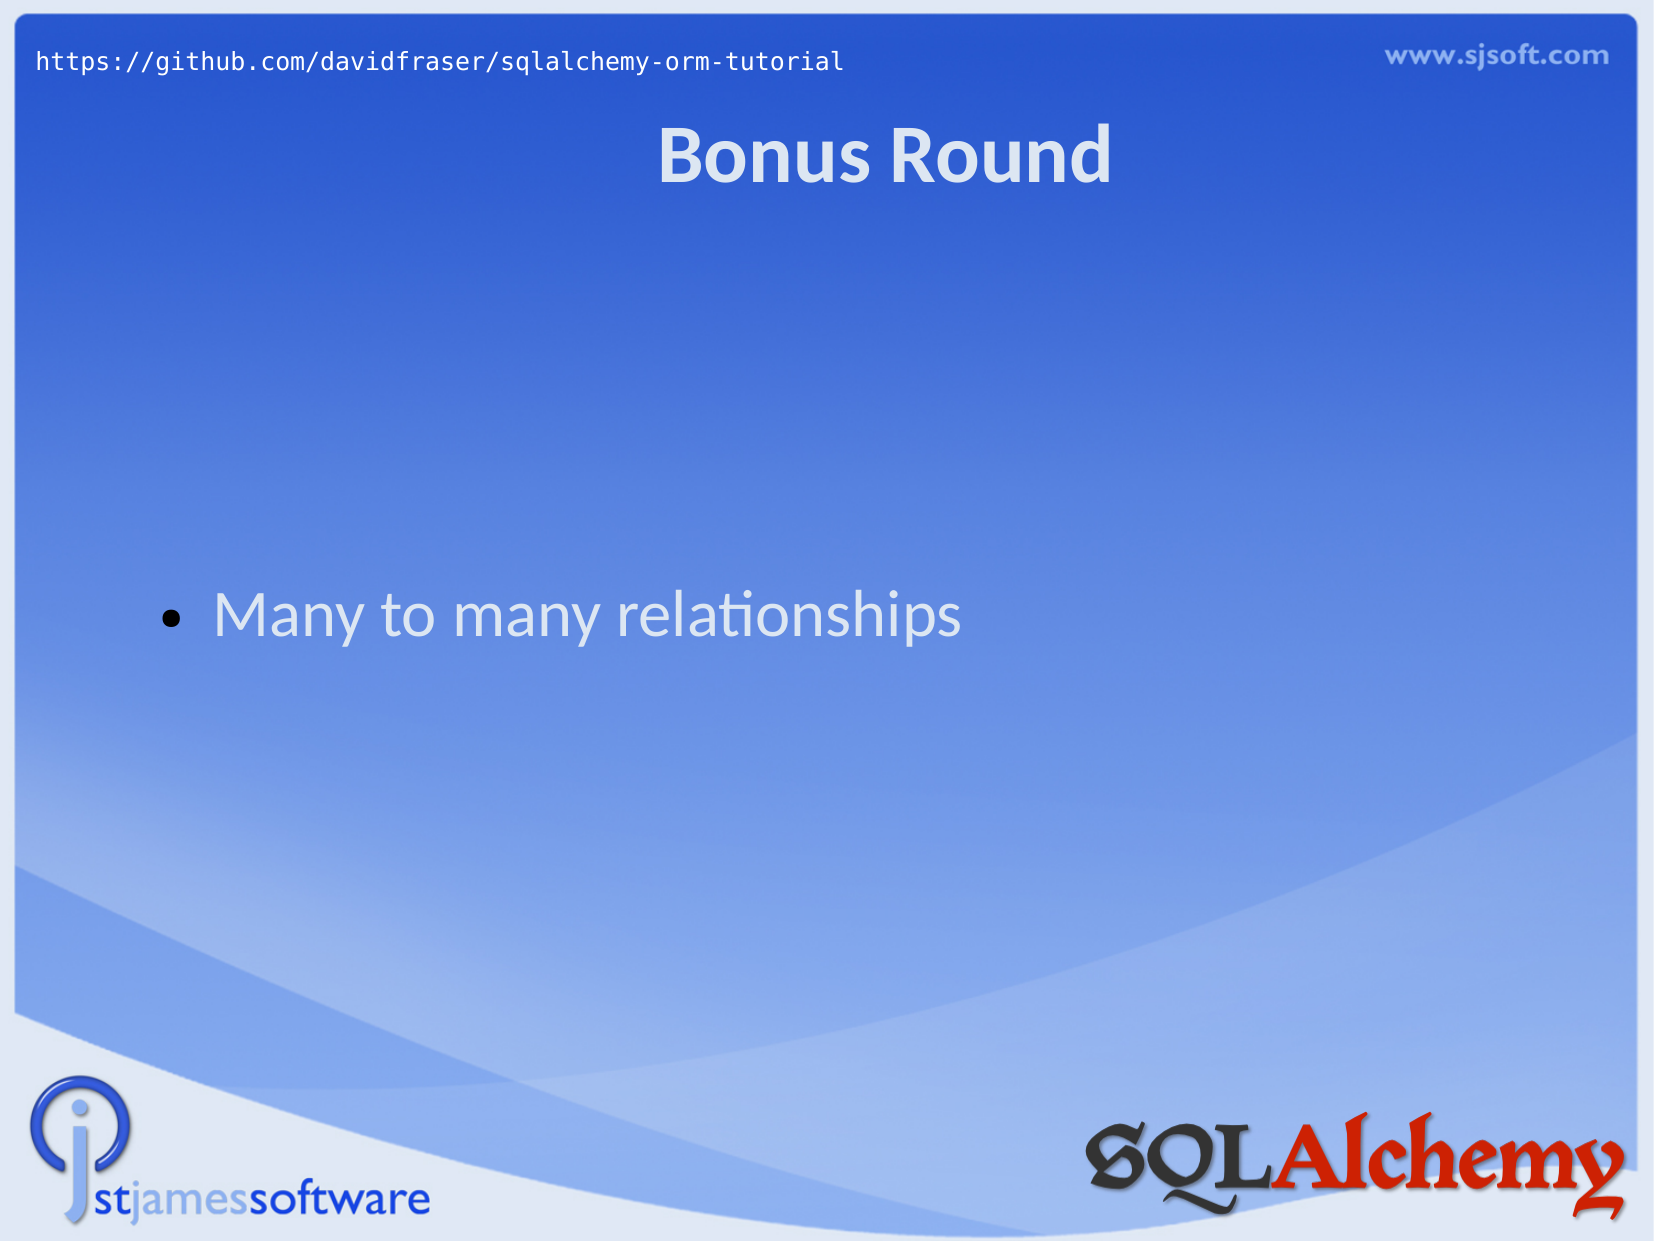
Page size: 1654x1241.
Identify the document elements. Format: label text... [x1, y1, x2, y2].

title Bonus Round [141, 111, 1630, 213]
picture [0, 0, 1654, 1241]
subtitle Many to many relationships [141, 579, 1630, 661]
